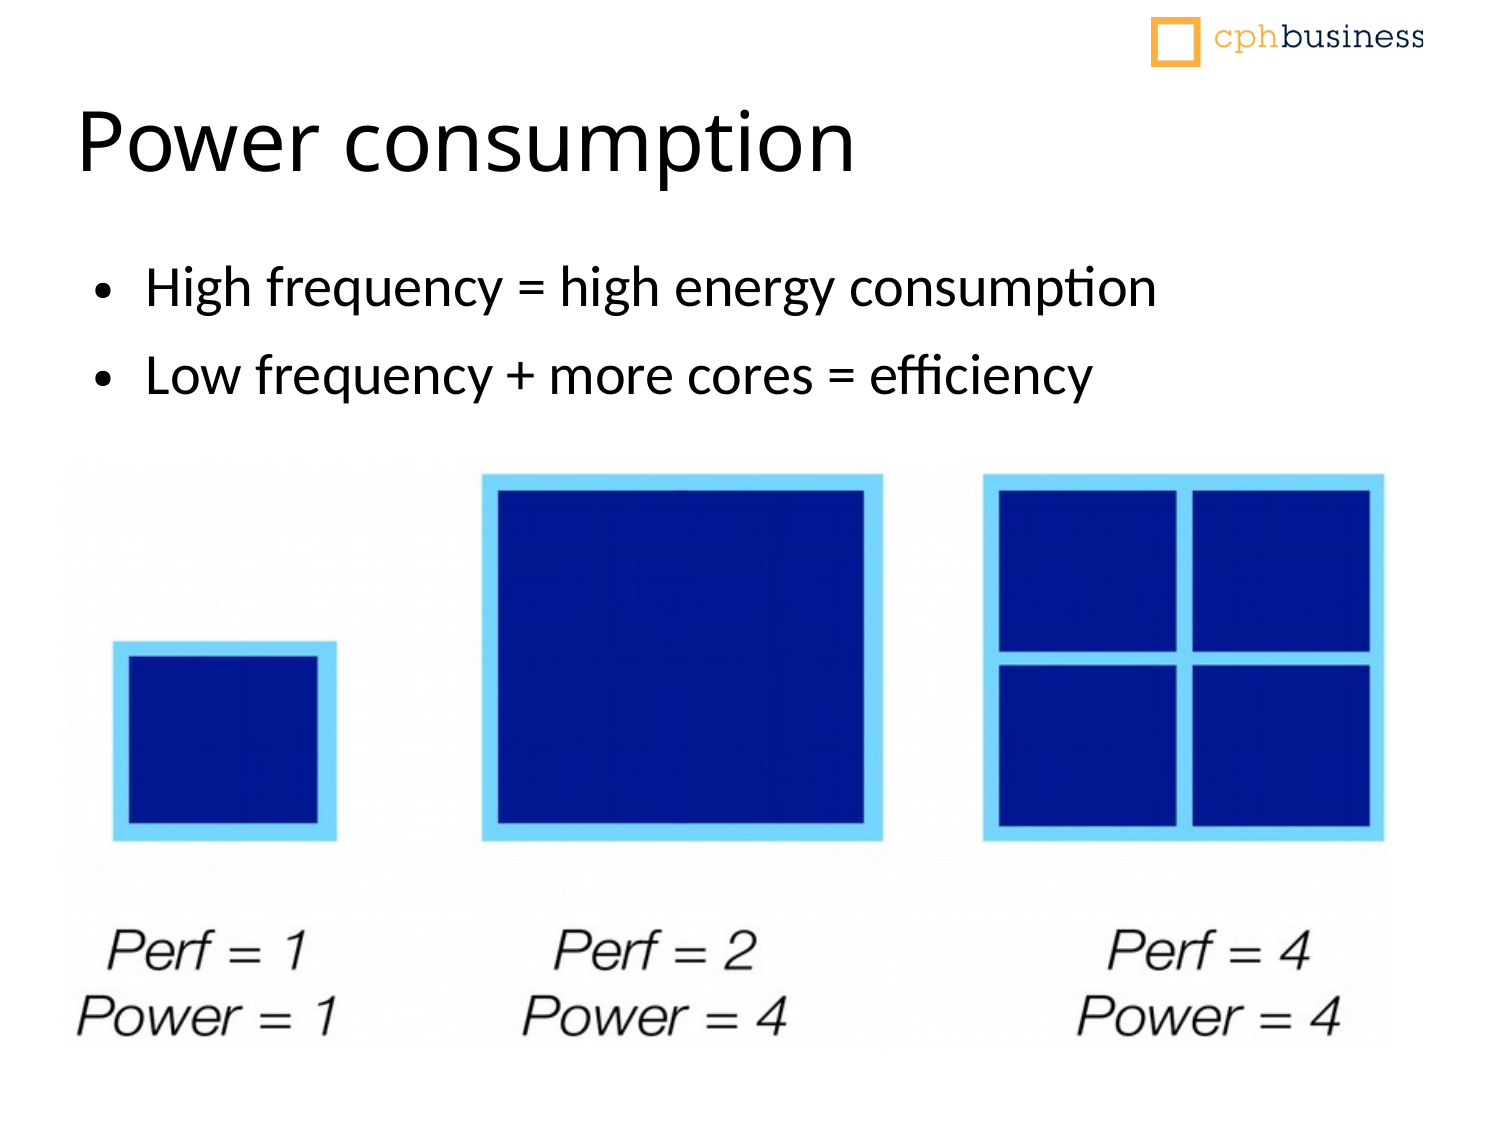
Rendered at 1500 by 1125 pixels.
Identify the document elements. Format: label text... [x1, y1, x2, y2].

picture [62, 461, 1387, 1049]
picture [1151, 17, 1424, 44]
list High frequency = high energy consumption Low frequency + more cores = efficiency [75, 263, 1426, 916]
title Power consumption [75, 44, 1425, 233]
